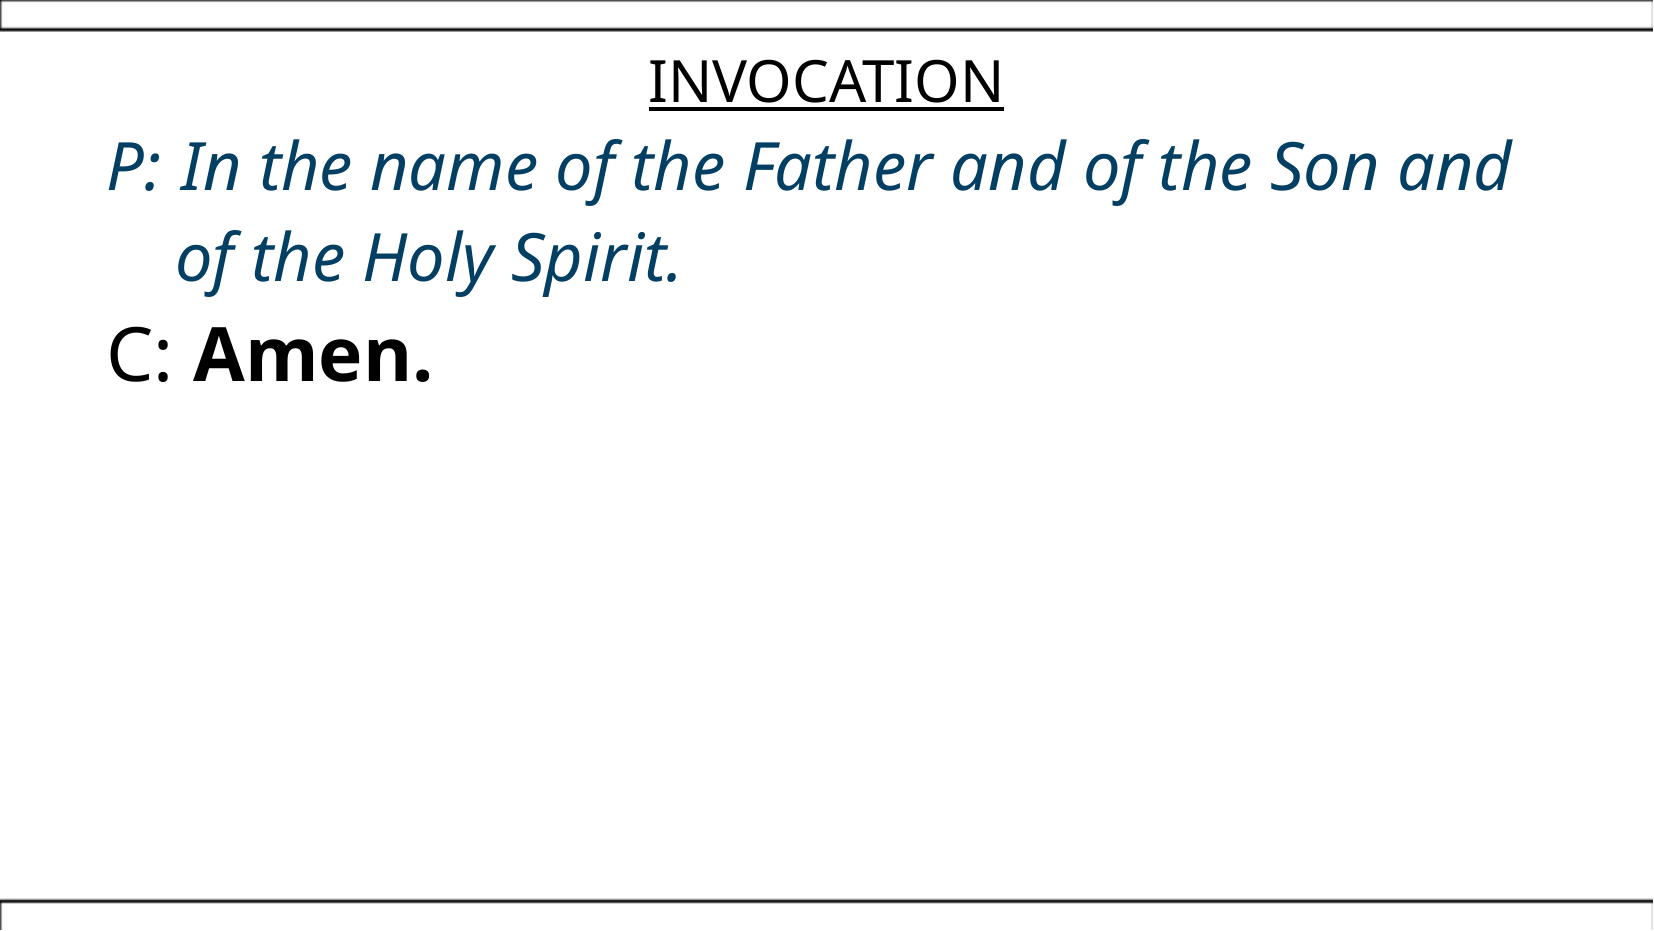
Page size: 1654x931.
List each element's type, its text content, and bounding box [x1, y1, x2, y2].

picture [0, 0, 1653, 930]
text_box INVOCATION P: In the name of the Father and of the Son and of the Holy Spirit. C: Amen. [91, 32, 1562, 403]
